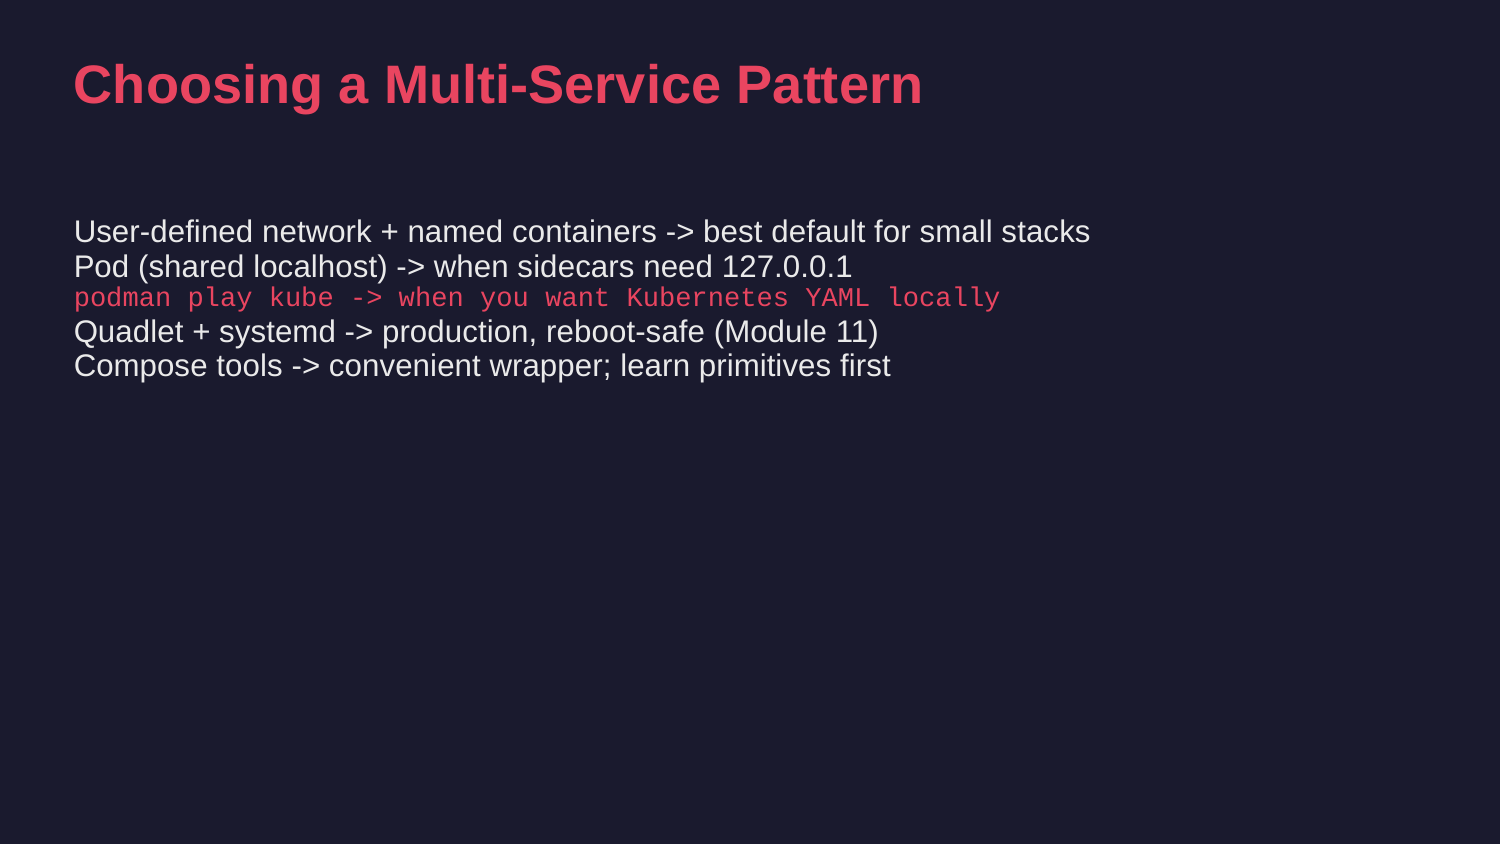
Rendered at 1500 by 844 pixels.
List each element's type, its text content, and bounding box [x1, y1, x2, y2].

text_box User-defined network + named containers -> best default for small stacks Pod (shared localhost) -> when sidecars need 127.0.0.1 podman play kube -> when you want Kubernetes YAML locally Quadlet + systemd -> production, reboot-safe (Module 11) Compose tools -> convenient wrapper; learn primitives first [59, 206, 1441, 798]
title Choosing a Multi-Service Pattern [59, 47, 1441, 166]
